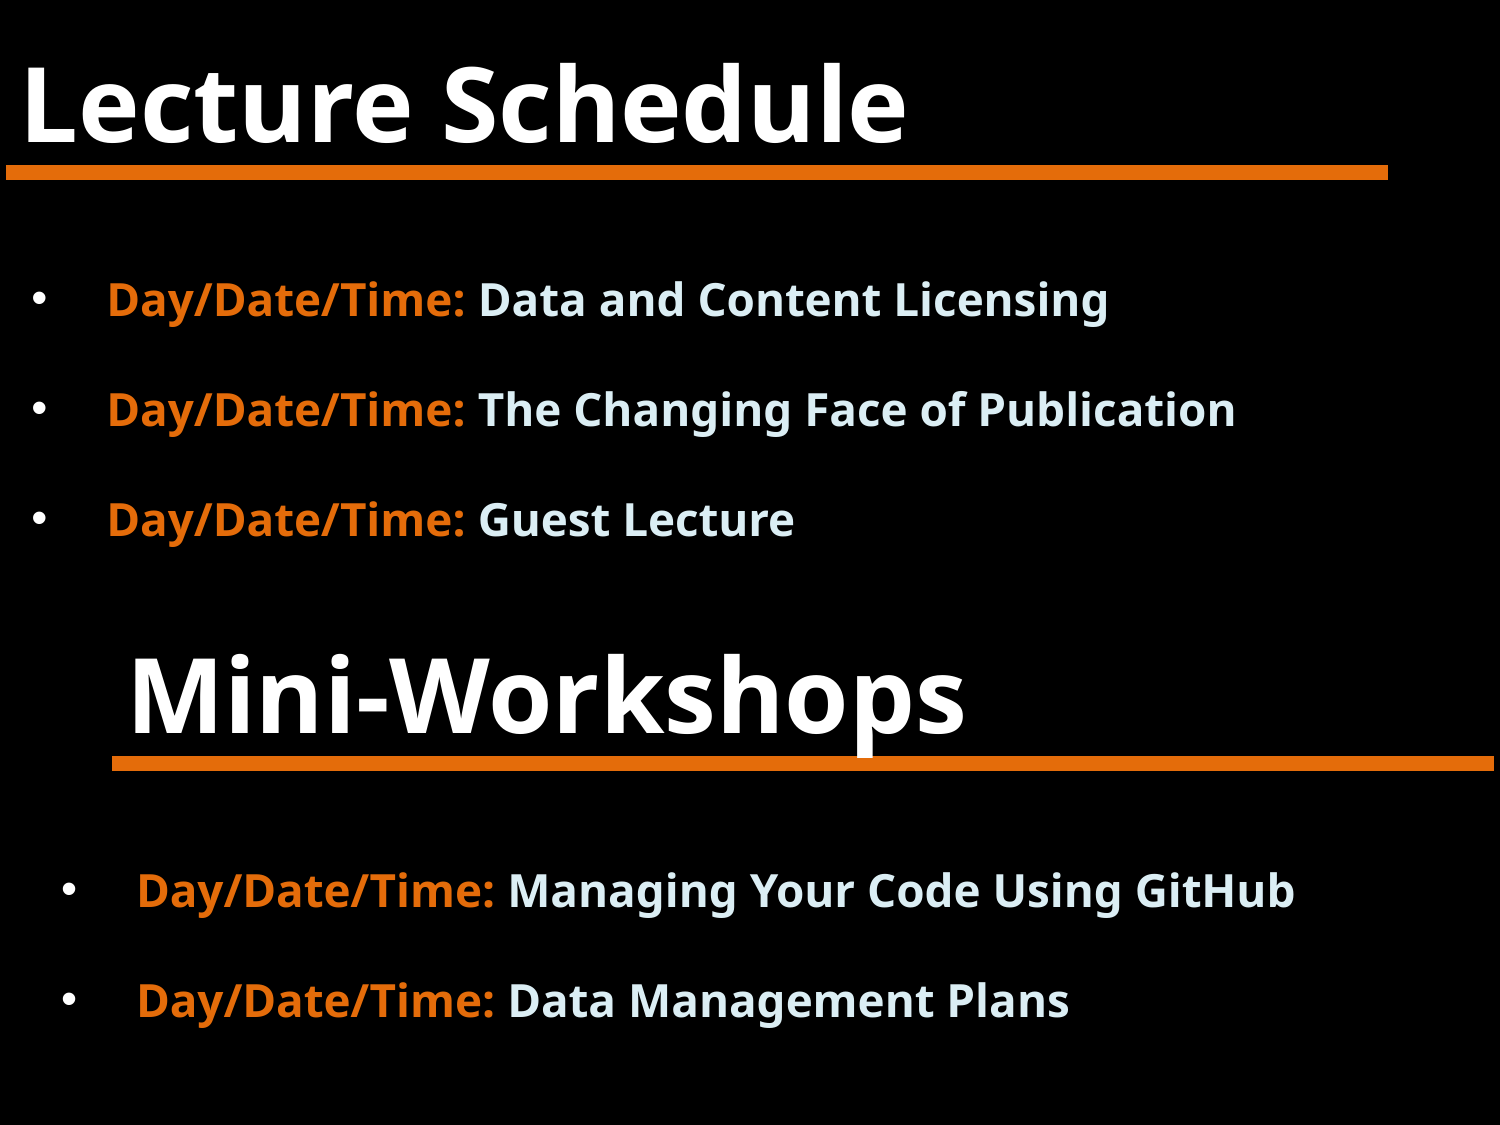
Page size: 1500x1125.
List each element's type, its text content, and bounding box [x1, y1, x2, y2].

text_box Day/Date/Time: Data and Content Licensing Day/Date/Time: The Changing Face of Publication Day/Date/Time: Guest Lecture [16, 208, 1471, 557]
text_box Mini-Workshops [111, 621, 1211, 764]
text_box Lecture Schedule [4, 31, 1105, 173]
text_box Day/Date/Time: Managing Your Code Using GitHub Day/Date/Time: Data Management Plans [46, 798, 1500, 1037]
